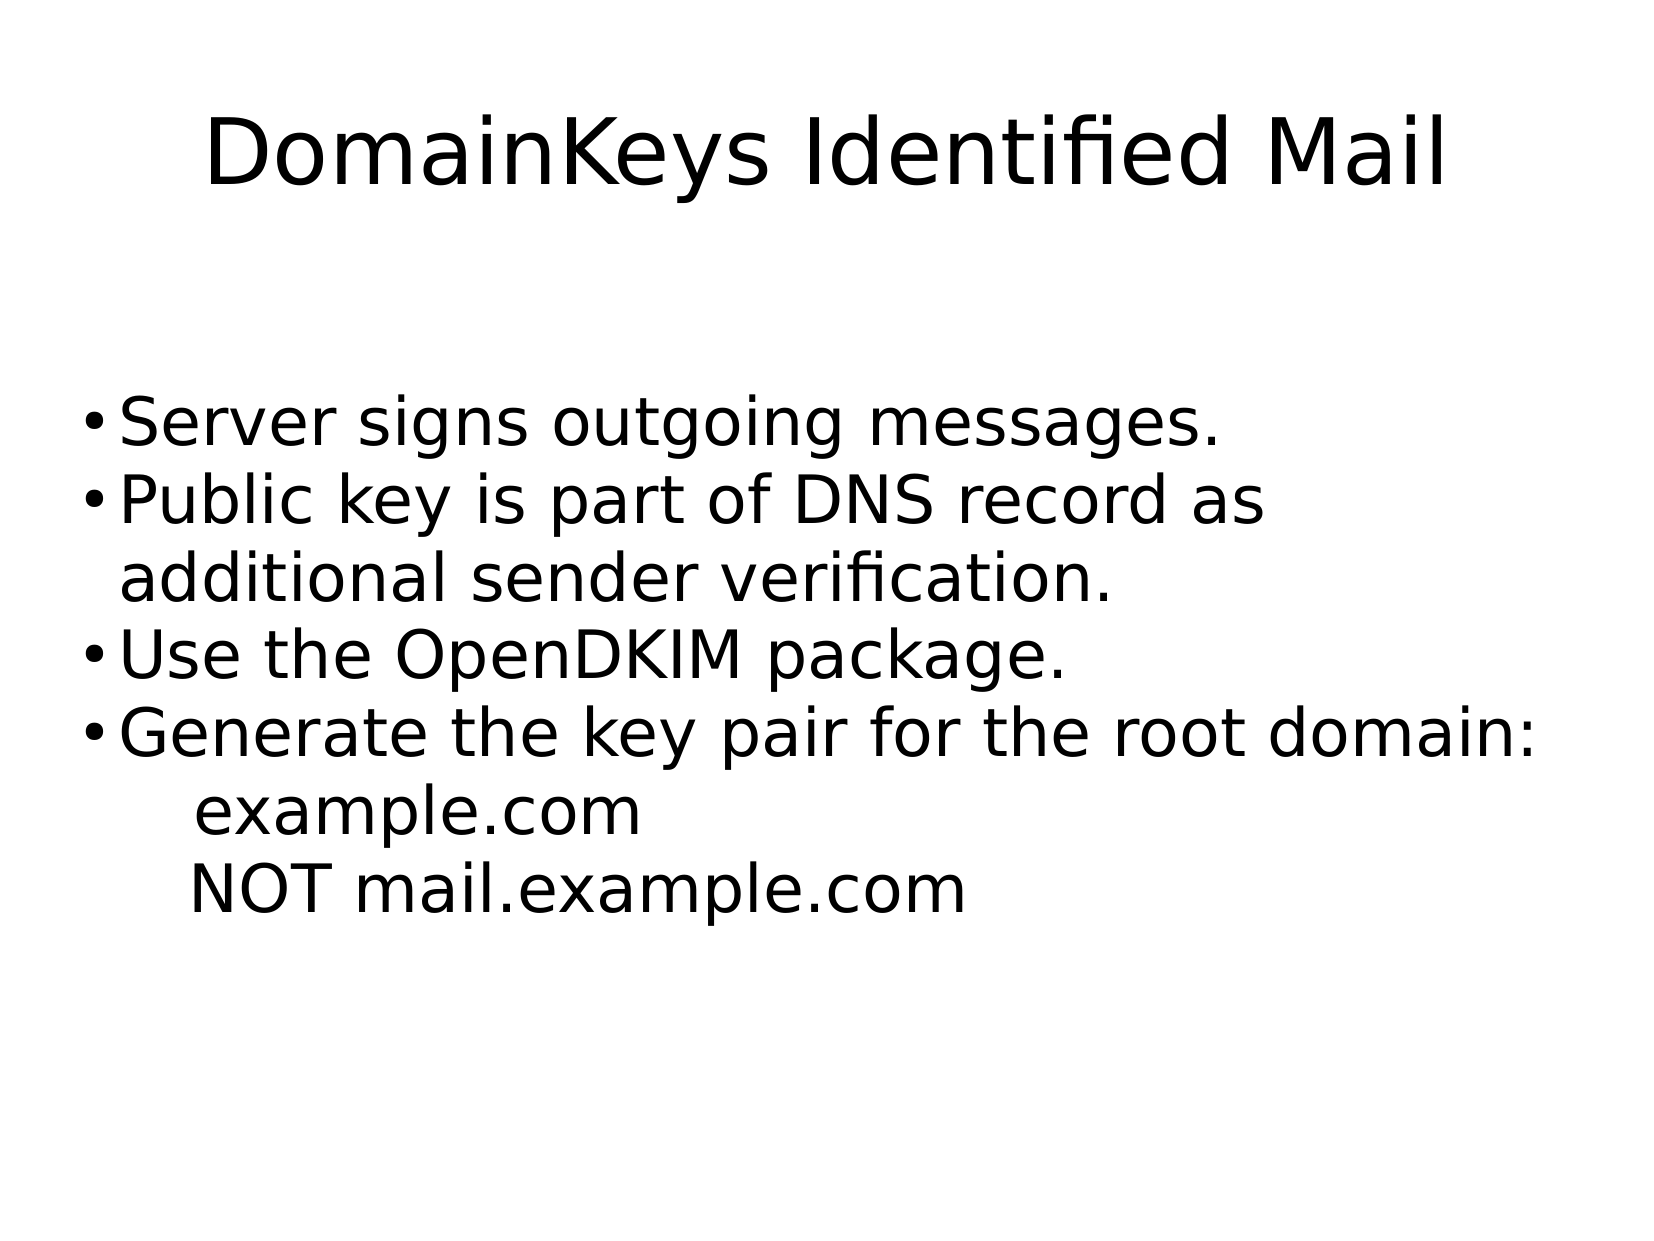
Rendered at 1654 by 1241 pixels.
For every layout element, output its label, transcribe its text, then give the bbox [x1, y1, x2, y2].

title DomainKeys Identified Mail [82, 49, 1571, 257]
subtitle Server signs outgoing messages. Public key is part of DNS record as additional sender verification. Use the OpenDKIM package. Generate the key pair for the root domain: example.com NOT mail.example.com [82, 296, 1571, 1016]
